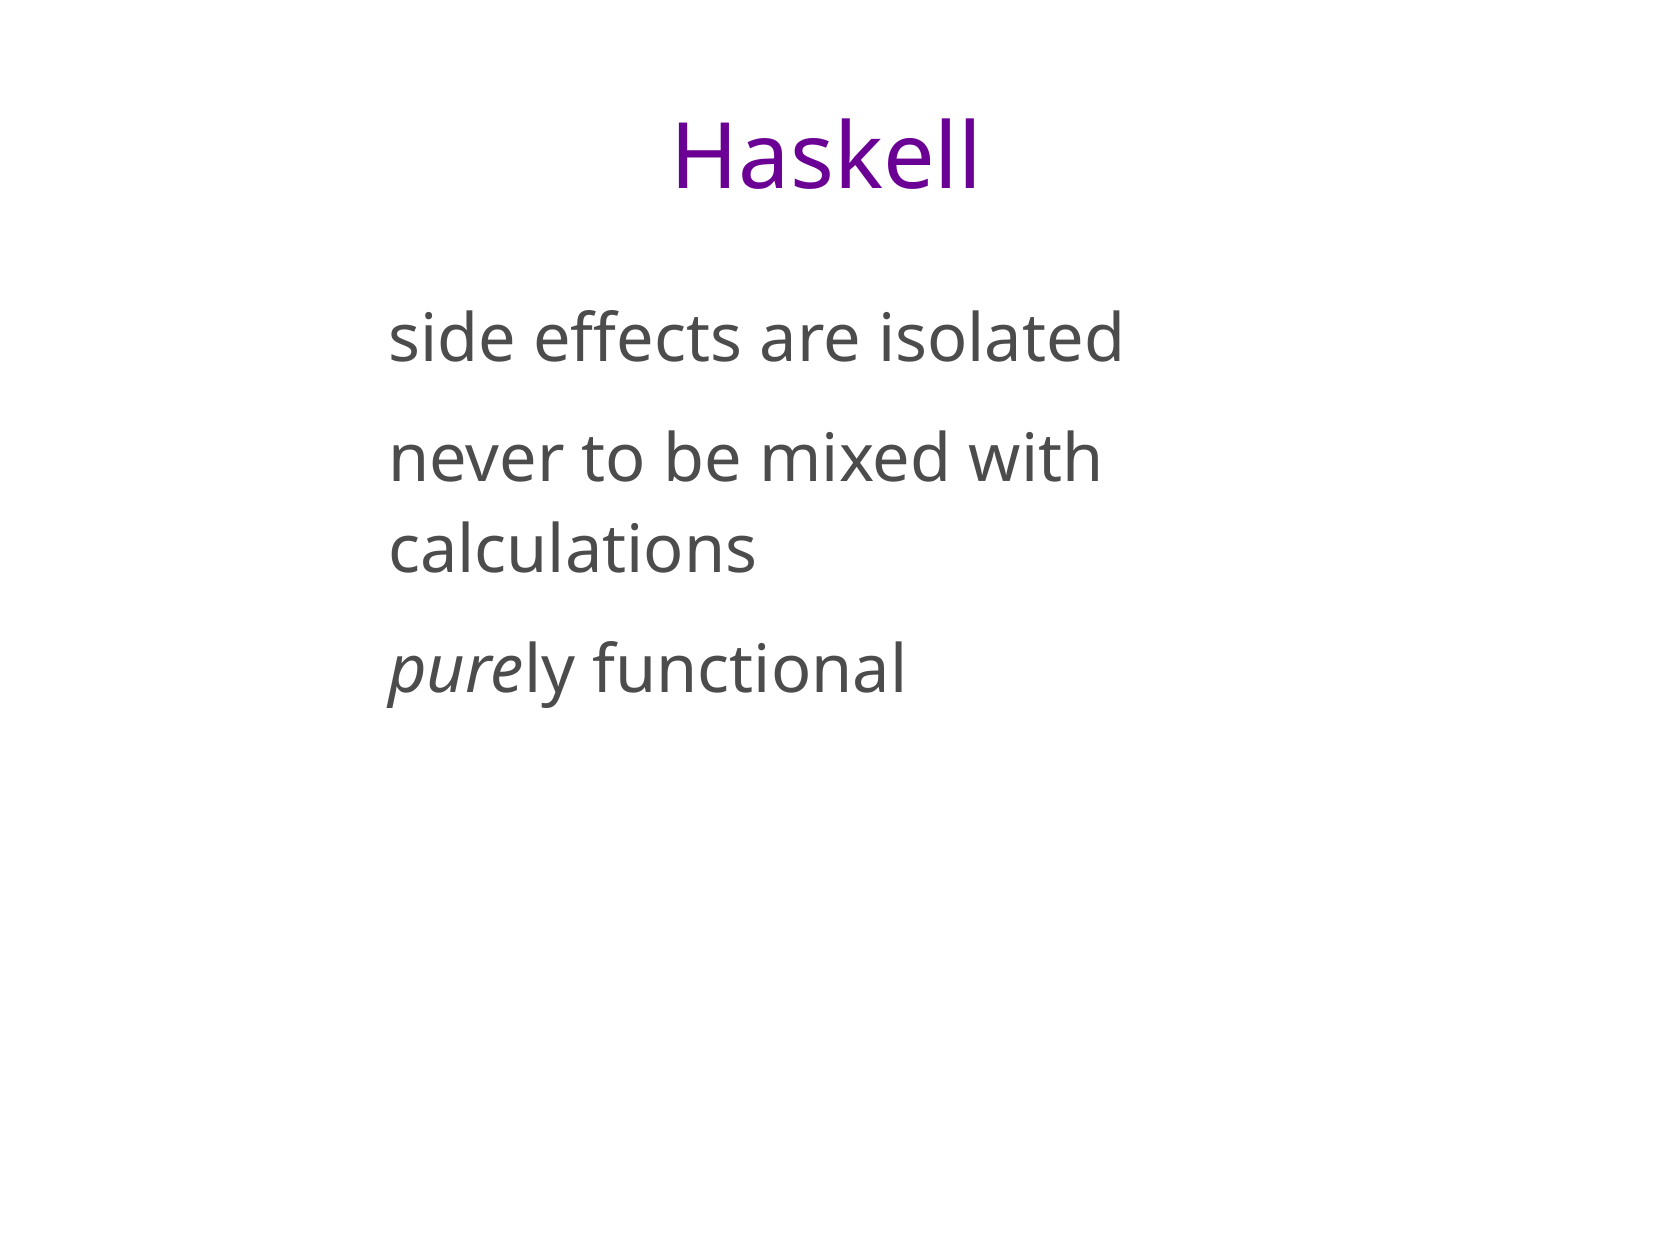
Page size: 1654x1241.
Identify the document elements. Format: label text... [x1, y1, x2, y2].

list side effects are isolated never to be mixed with calculations purely functional [317, 290, 1337, 1010]
title Haskell [82, 49, 1571, 257]
